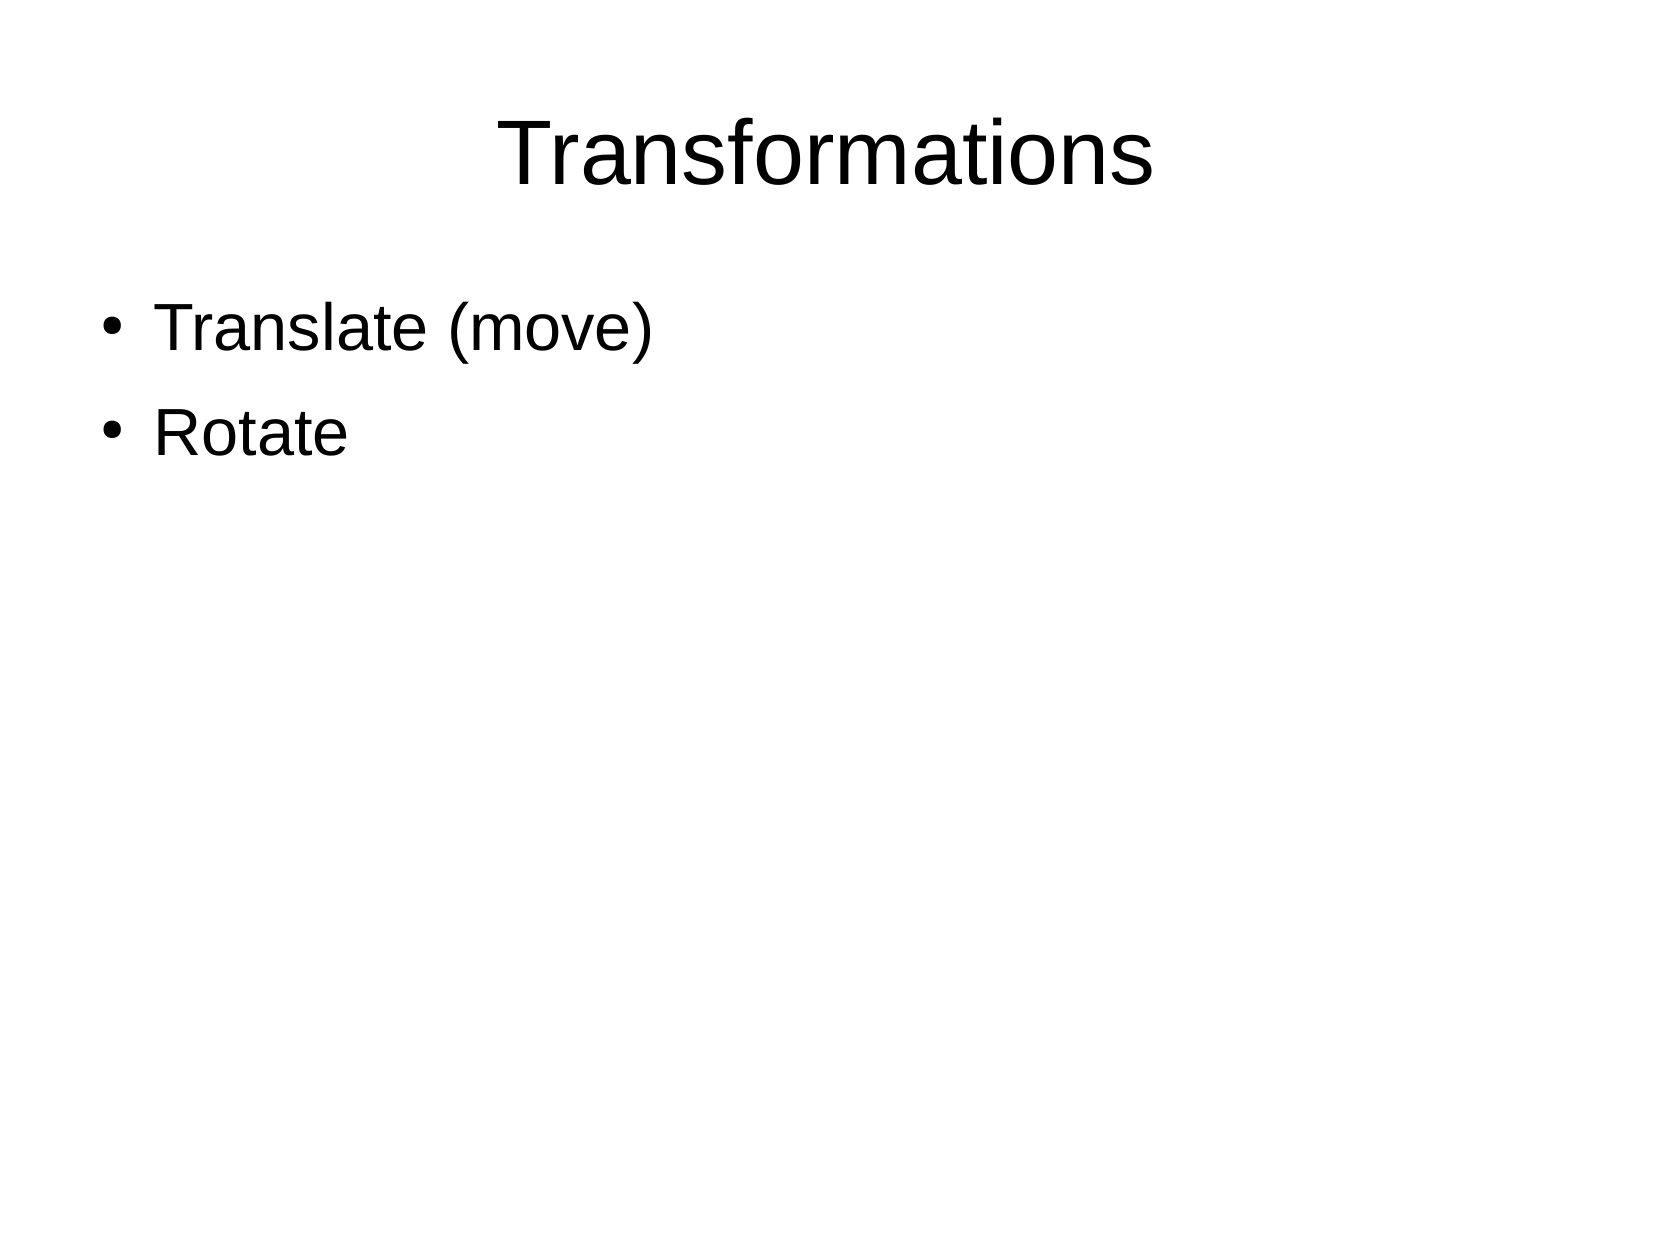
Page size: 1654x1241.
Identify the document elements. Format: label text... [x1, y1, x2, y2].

title Transformations [82, 49, 1571, 257]
list Translate (move) Rotate [82, 290, 1571, 1094]
